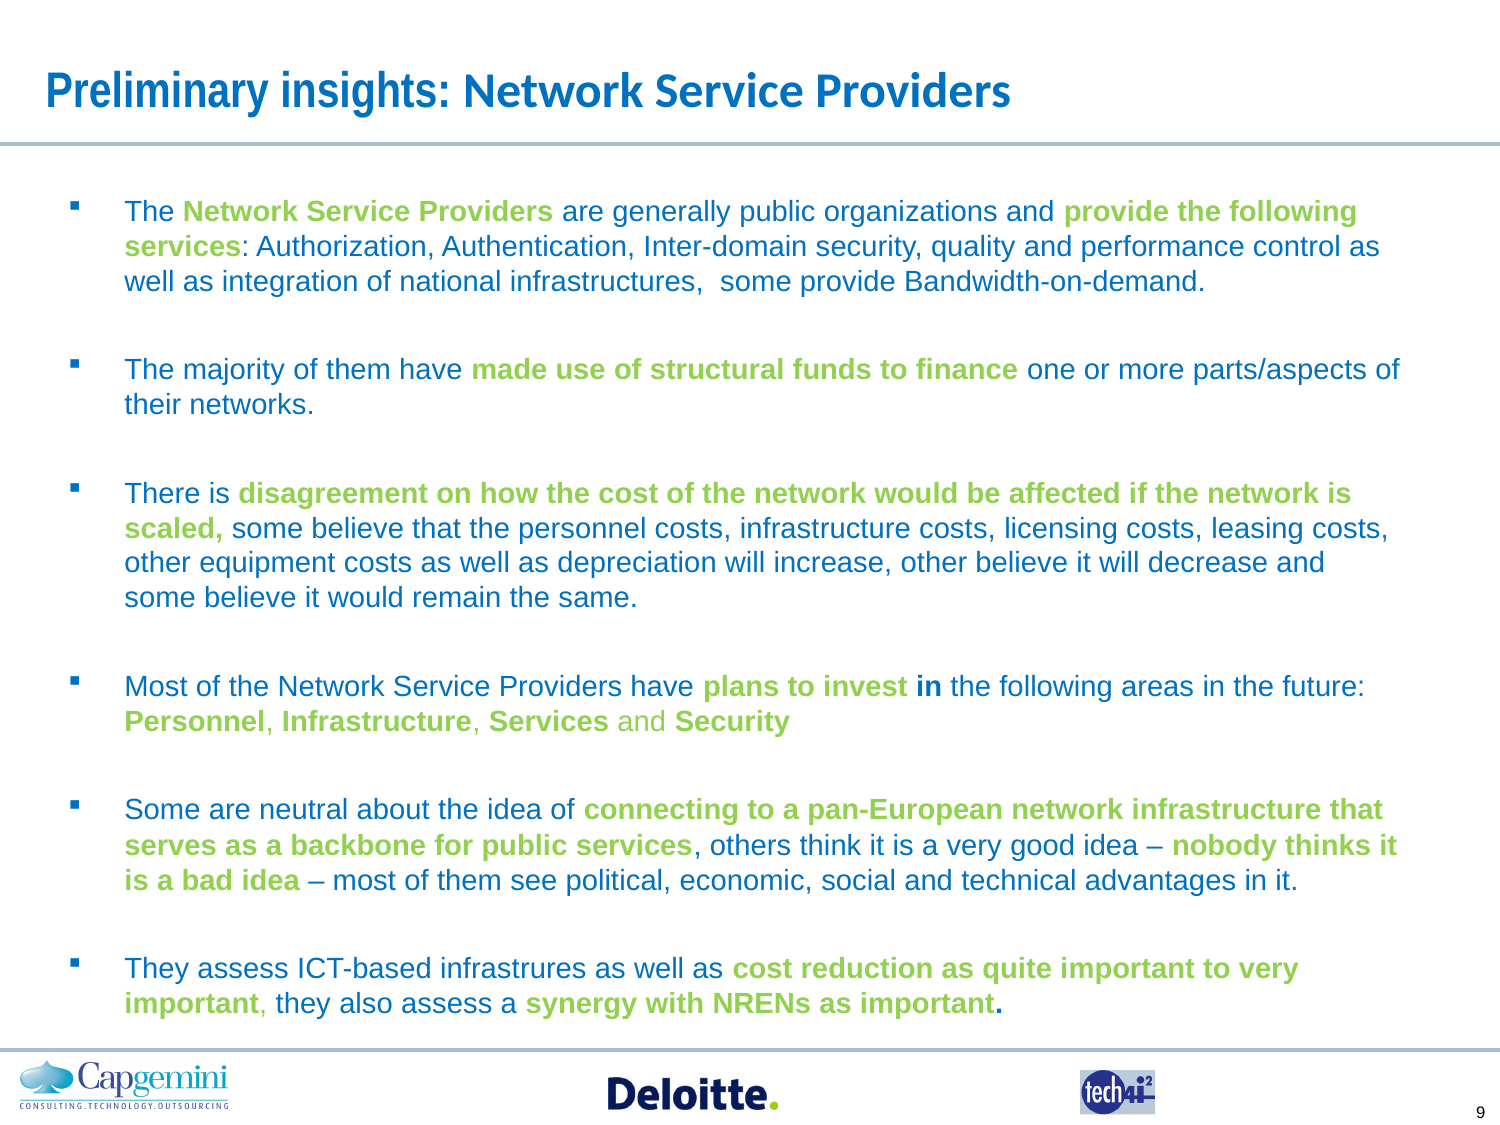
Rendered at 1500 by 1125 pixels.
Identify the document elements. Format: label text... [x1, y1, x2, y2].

text_box <number> [1149, 1101, 1500, 1125]
picture [608, 1081, 778, 1110]
picture [20, 1060, 228, 1109]
list The Network Service Providers are generally public organizations and provide the following services: Authorization, Authentication, Inter-domain security, quality and performance control as well as integration of national infrastructures, some provide Bandwidth-on-demand. The majority of them have made use of structural funds to finance one or more parts/aspects of their networks. There is disagreement on how the cost of the network would be affected if the network is scaled, some believe that the personnel costs, infrastructure costs, licensing costs, leasing costs, other equipment costs as well as depreciation will increase, other believe it will decrease and some believe it would remain the same. Most of the Network Service Providers have plans to invest in the following areas in the future: Personnel, Infrastructure, Services and Security Some are neutral about the idea of connecting to a pan-European network infrastructure that serves as a backbone for public services, others think it is a very good idea – nobody thinks it is a bad idea – most of them see political, economic, social and technical advantages in it. They assess ICT-based infrastrures as well as cost reduction as quite important to very important, they also assess a synergy with NRENs as important. [53, 184, 1417, 1081]
picture [1080, 1081, 1155, 1115]
title Preliminary insights: Network Service Providers [30, 0, 1500, 126]
